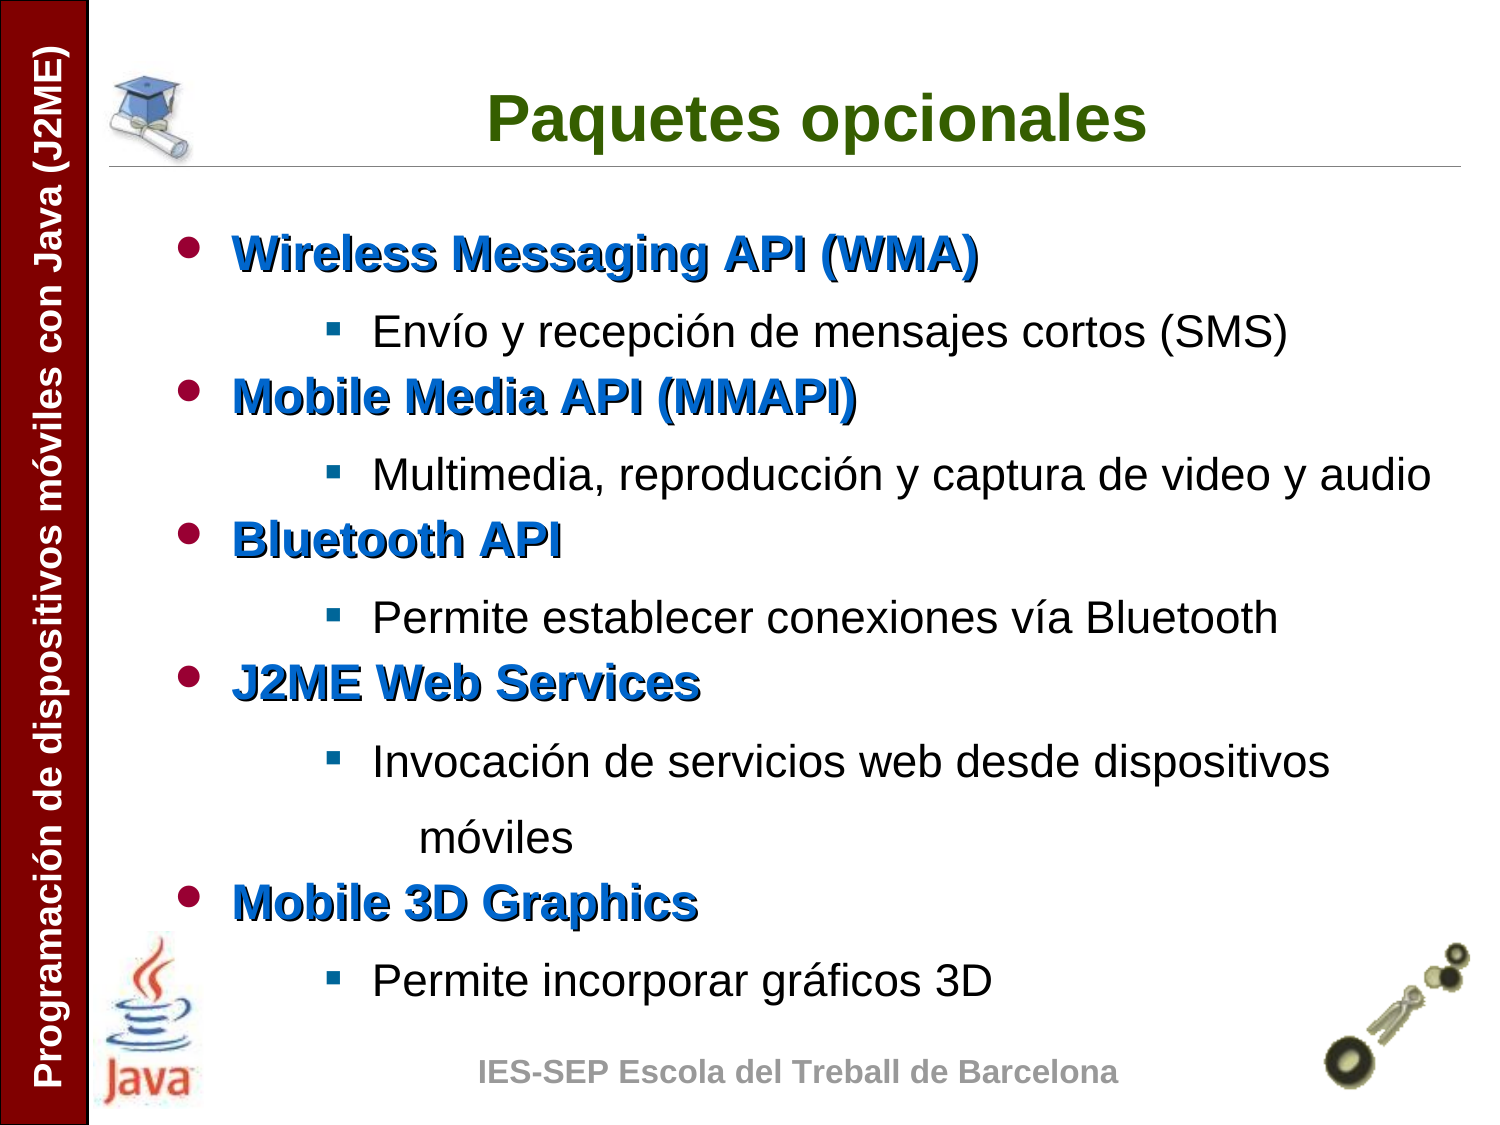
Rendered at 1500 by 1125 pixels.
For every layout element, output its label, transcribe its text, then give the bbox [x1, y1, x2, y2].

picture [93, 931, 204, 1109]
picture [93, 61, 206, 174]
picture [1322, 939, 1471, 1094]
title Paquetes opcionales [211, 75, 1424, 163]
list Wireless Messaging API (WMA) Envío y recepción de mensajes cortos (SMS) Mobile Media API (MMAPI) Multimedia, reproducción y captura de video y audio Bluetooth API Permite establecer conexiones vía Bluetooth J2ME Web Services Invocación de servicios web desde dispositivos móviles Mobile 3D Graphics Permite incorporar gráficos 3D [174, 224, 1451, 988]
